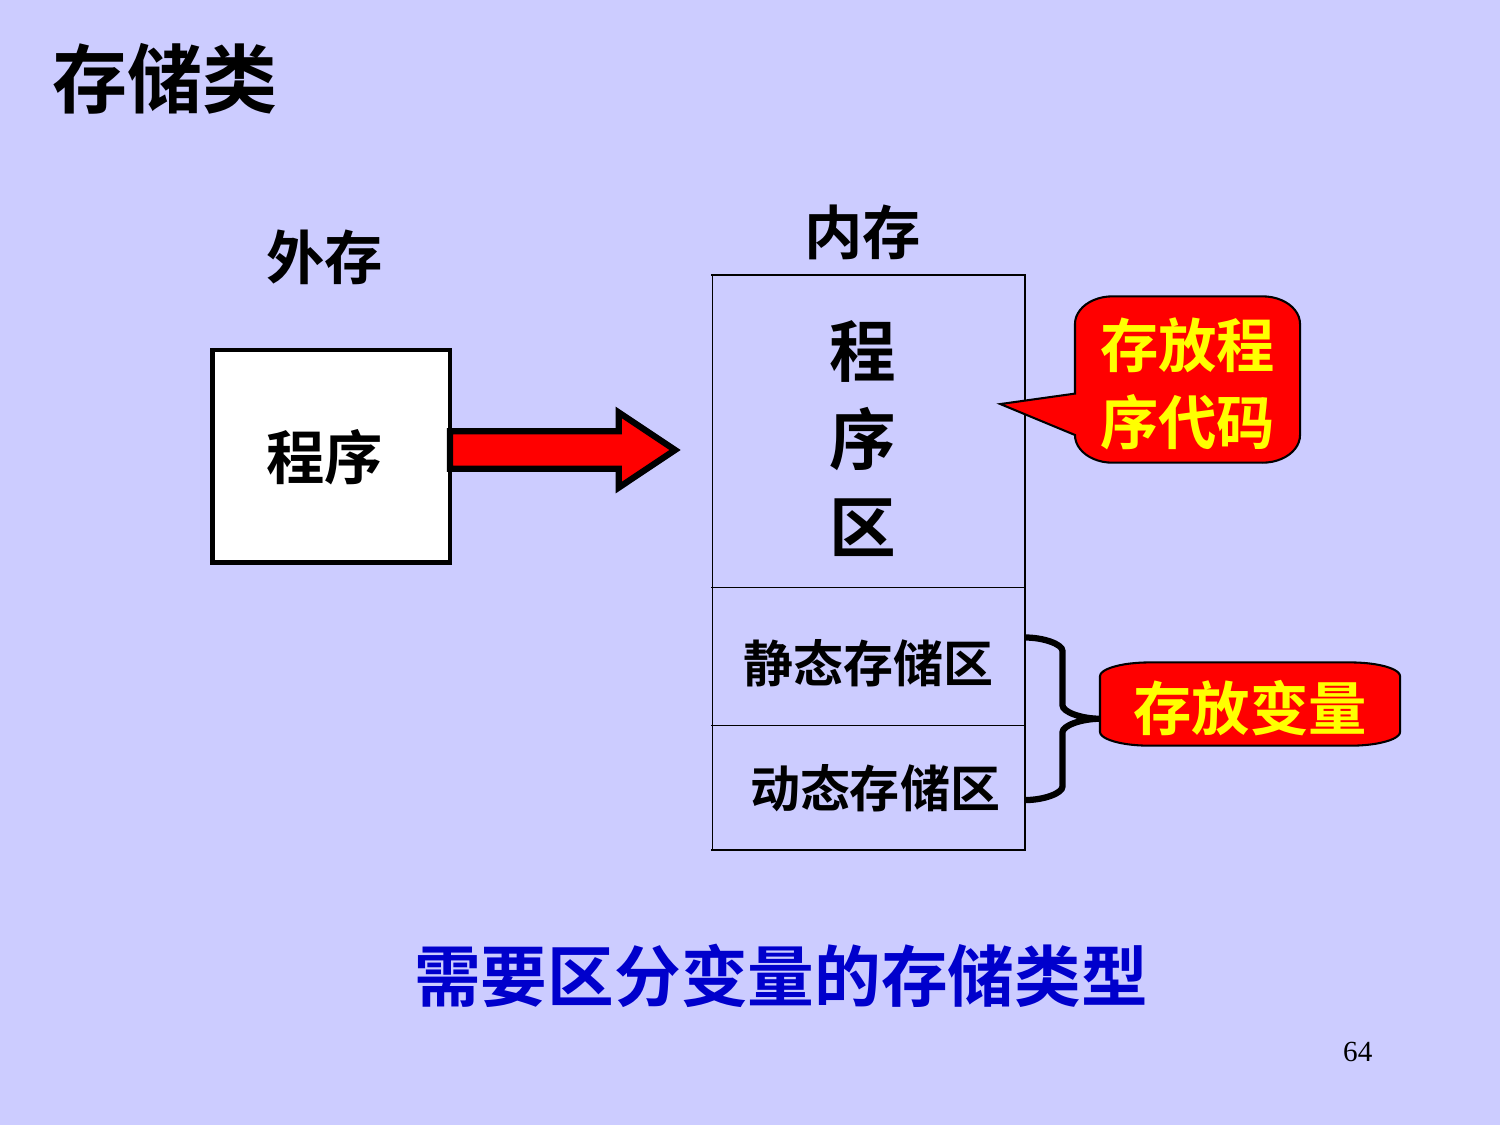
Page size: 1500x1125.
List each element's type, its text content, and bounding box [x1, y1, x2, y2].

text_box 内存 [762, 187, 963, 269]
text_box 程序 [249, 412, 401, 494]
table_header [713, 276, 1024, 587]
text_box 外存 [224, 212, 426, 294]
text_box 动态存储区 [737, 750, 1013, 820]
text_box 程序区 [825, 299, 901, 568]
text_box 静态存储区 [737, 624, 1000, 695]
table_cell [713, 726, 1024, 849]
table_cell [713, 588, 1024, 725]
text_box 存储类 [37, 24, 426, 131]
text_box <编号> [1074, 1025, 1388, 1101]
text_box 存放程序代码 [1000, 296, 1301, 463]
text_box 存放变量 [1100, 662, 1401, 746]
text_box 需要区分变量的存储类型 [137, 924, 1426, 1017]
text_box [212, 350, 676, 563]
